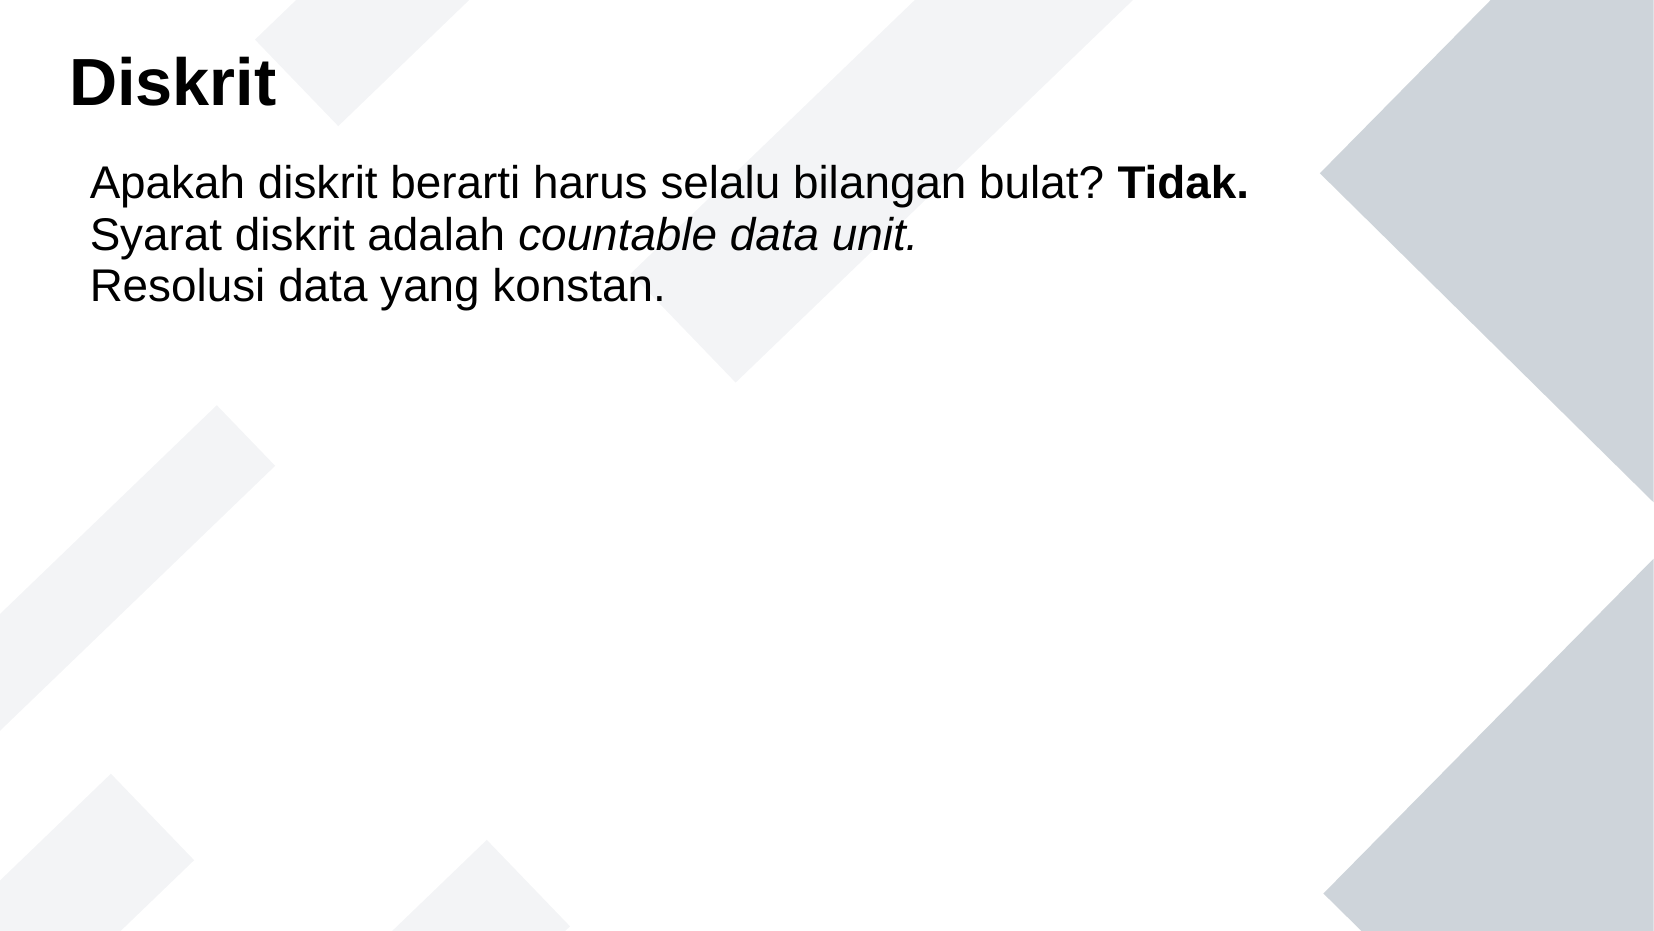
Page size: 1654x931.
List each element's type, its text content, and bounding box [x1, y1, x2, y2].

text_box Diskrit [35, 37, 306, 144]
text_box Apakah diskrit berarti harus selalu bilangan bulat? Tidak. Syarat diskrit adalah countable data unit. Resolusi data yang konstan. [75, 150, 1576, 826]
